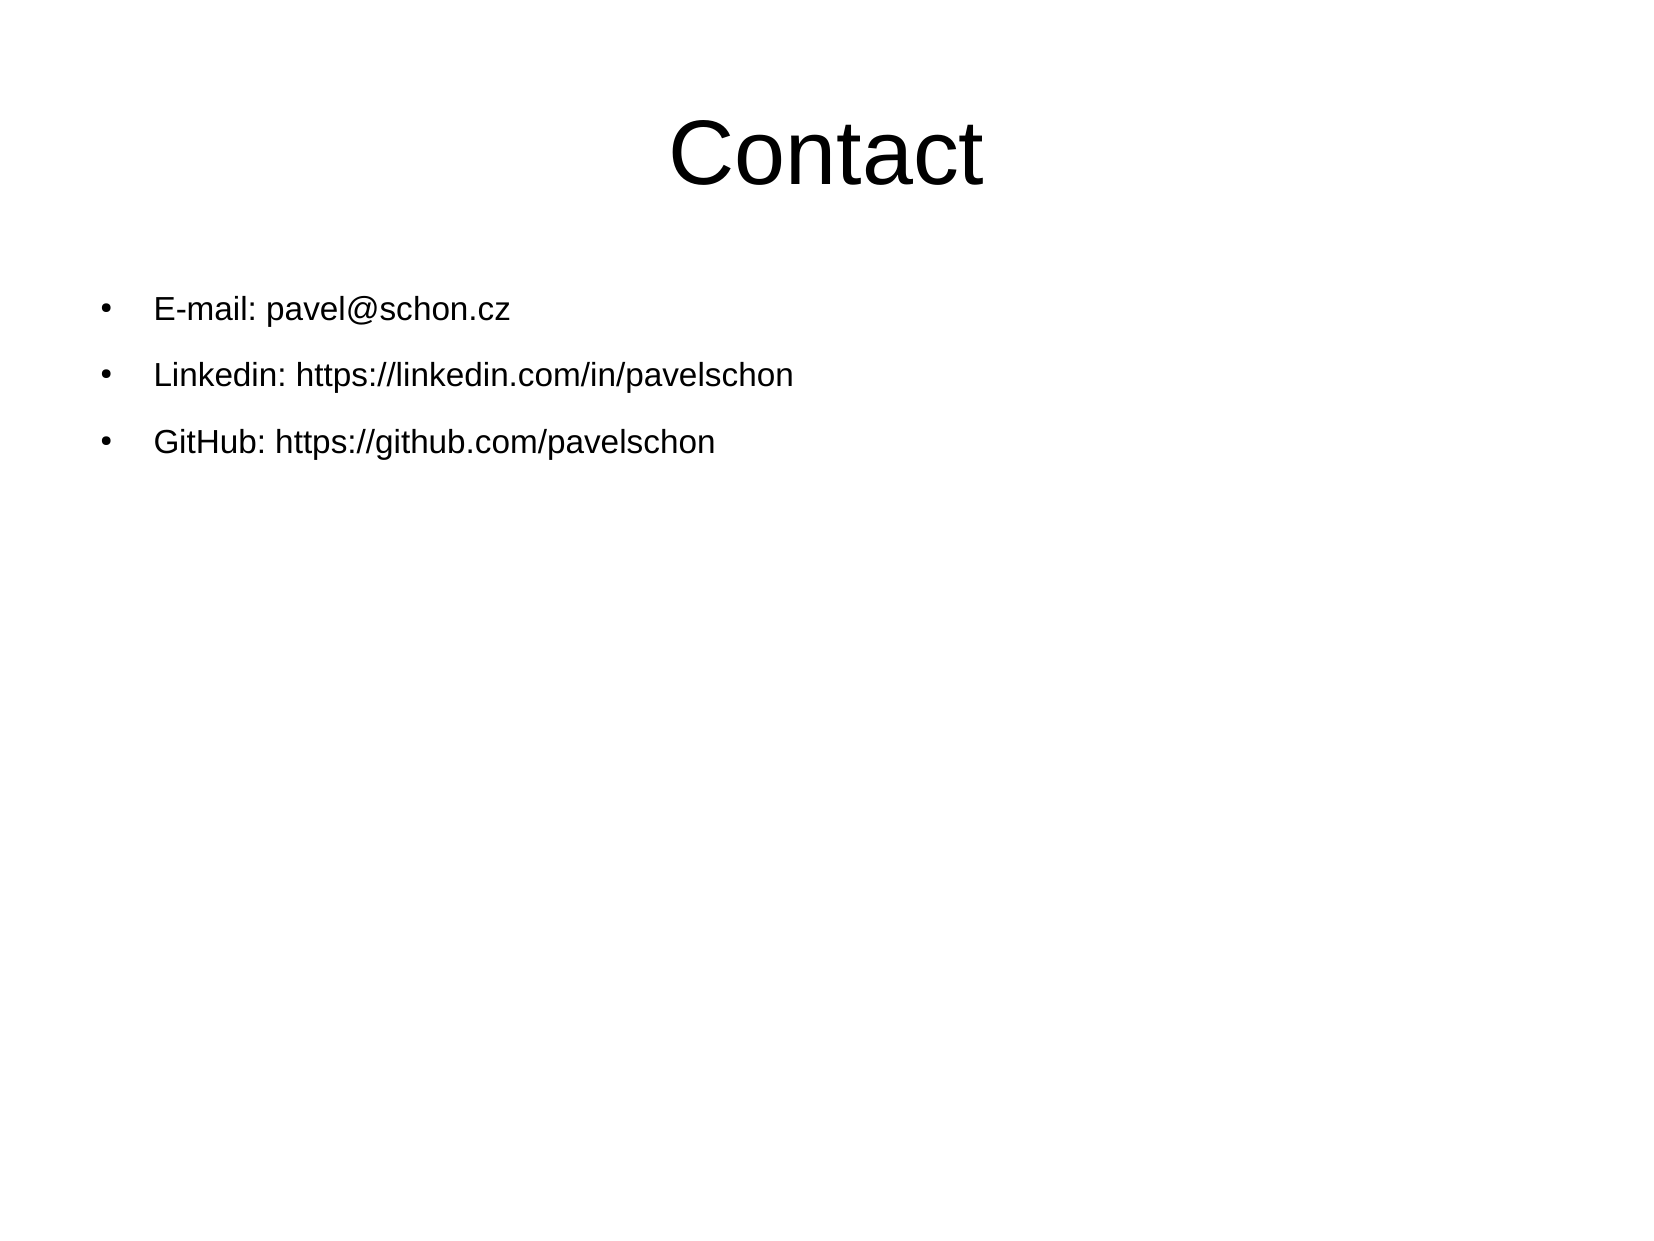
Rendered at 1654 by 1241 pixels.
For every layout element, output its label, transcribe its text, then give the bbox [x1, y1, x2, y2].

title Contact [82, 49, 1571, 257]
list E-mail: pavel@schon.cz Linkedin: https://linkedin.com/in/pavelschon GitHub: https://github.com/pavelschon [82, 290, 1571, 1010]
